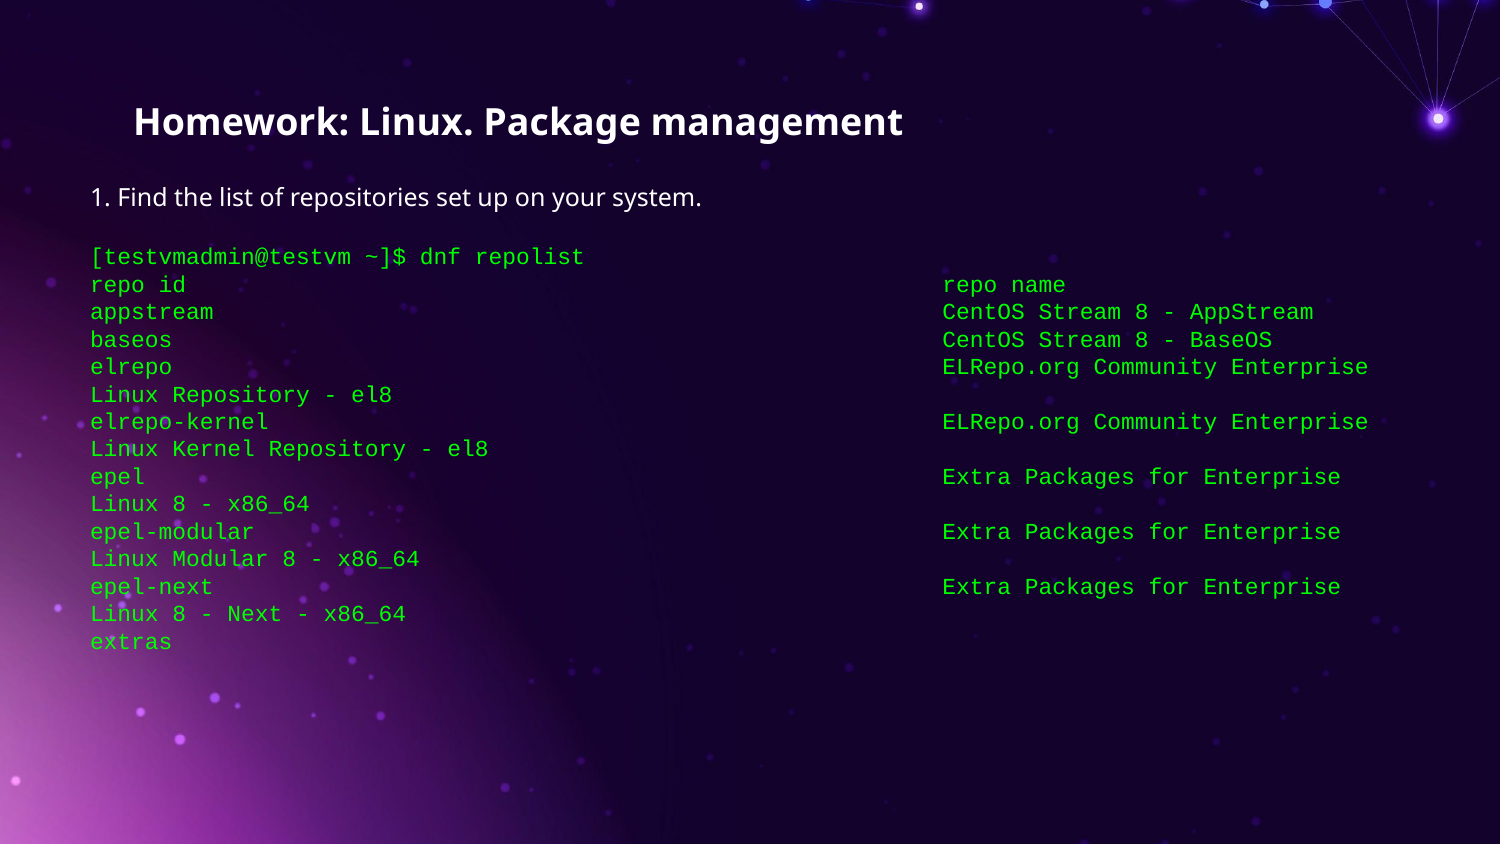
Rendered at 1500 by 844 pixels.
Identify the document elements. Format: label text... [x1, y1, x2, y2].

picture [0, 0, 1500, 844]
list 1. Find the list of repositories set up on your system. [testvmadmin@testvm ~]$ dnf repolist repo id repo name appstream CentOS Stream 8 - AppStream baseos CentOS Stream 8 - BaseOS elrepo ELRepo.org Community Enterprise Linux Repository - el8 elrepo-kernel ELRepo.org Community Enterprise Linux Kernel Repository - el8 epel Extra Packages for Enterprise Linux 8 - x86_64 epel-modular Extra Packages for Enterprise Linux Modular 8 - x86_64 epel-next Extra Packages for Enterprise Linux 8 - Next - x86_64 extras [75, 166, 1426, 788]
title Homework: Linux. Package management [118, 72, 1382, 166]
